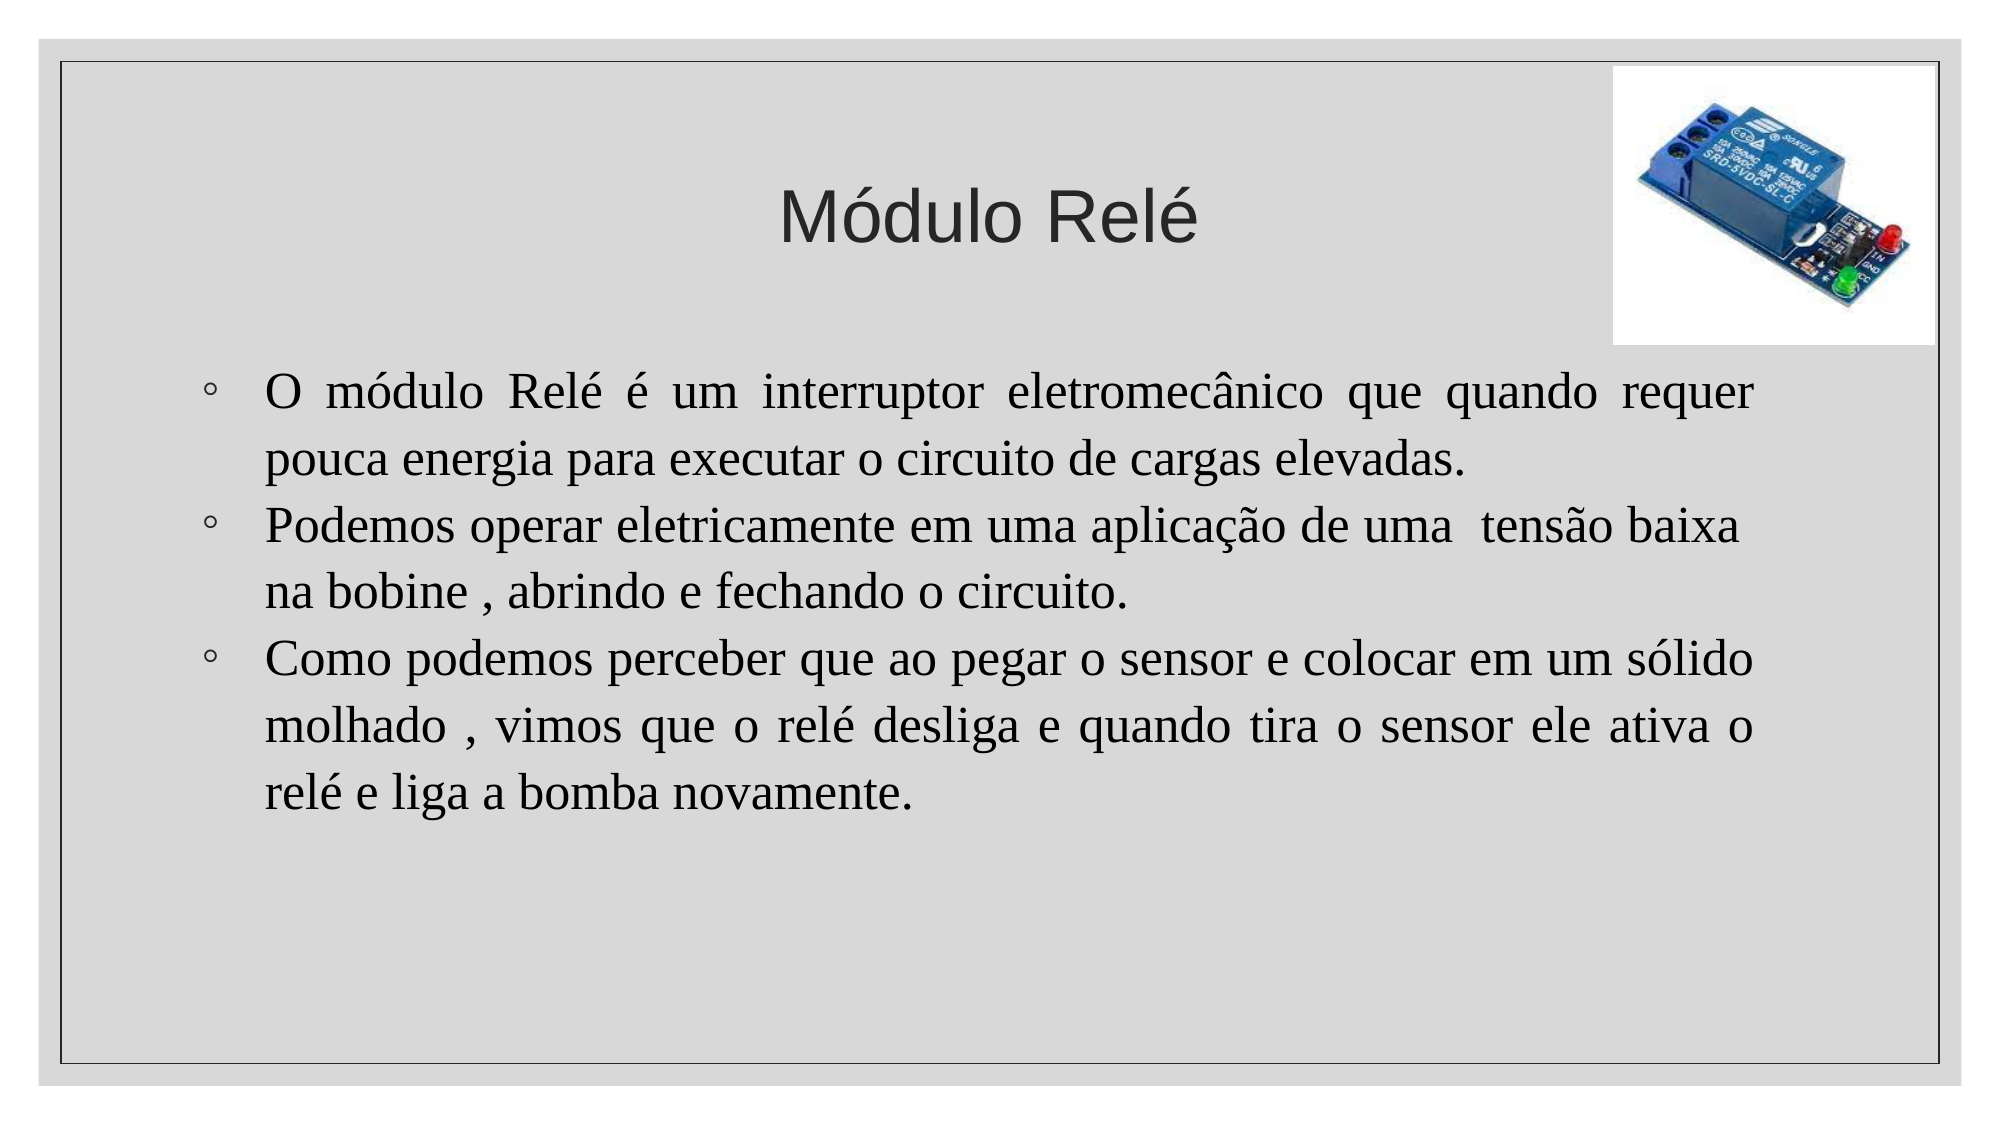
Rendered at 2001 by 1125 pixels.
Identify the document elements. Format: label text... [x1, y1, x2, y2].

list O módulo Relé é um interruptor eletromecânico que quando requer pouca energia para executar o circuito de cargas elevadas. Podemos operar eletricamente em uma aplicação de uma tensão baixa na bobine , abrindo e fechando o circuito. Como podemos perceber que ao pegar o sensor e colocar em um sólido molhado , vimos que o relé desliga e quando tira o sensor ele ativa o relé e liga a bomba novamente. [174, 345, 1825, 977]
title Módulo Relé [174, 105, 1613, 331]
picture [1613, 66, 1935, 345]
